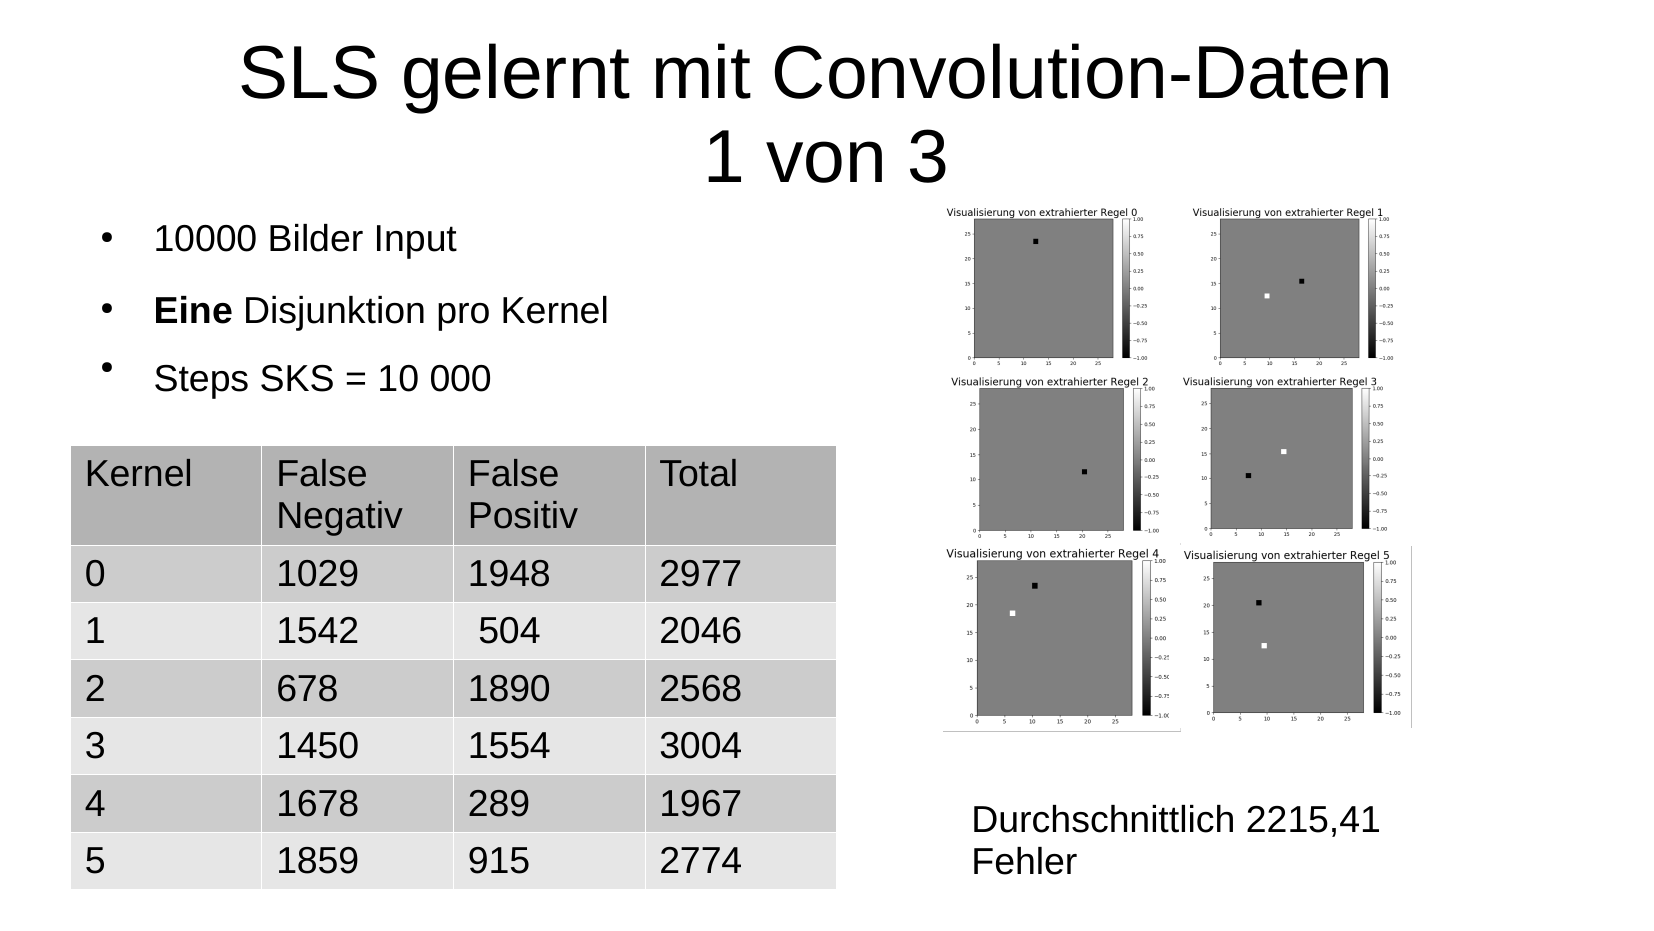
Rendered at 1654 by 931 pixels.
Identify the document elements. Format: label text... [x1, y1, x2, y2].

table_cell 0 [71, 546, 261, 602]
table_cell 1029 [262, 546, 453, 602]
picture [943, 198, 1418, 733]
table_cell 3004 [646, 718, 836, 774]
table_header Total [646, 446, 836, 545]
table_cell 2568 [646, 660, 836, 717]
table_cell 2977 [646, 546, 836, 602]
table_cell 1890 [454, 660, 645, 717]
table_cell 2774 [646, 833, 836, 889]
table_cell 1542 [262, 603, 453, 659]
table_cell 1450 [262, 718, 453, 774]
table_cell 504 [454, 603, 645, 659]
table_header False Positiv [454, 446, 645, 545]
title SLS gelernt mit Convolution-Daten 1 von 3 [82, 30, 1571, 199]
table_cell 2046 [646, 603, 836, 659]
table_cell 5 [71, 833, 261, 889]
table_header Kernel [71, 446, 261, 545]
table_cell 678 [262, 660, 453, 717]
table_cell 1554 [454, 718, 645, 774]
table_cell 3 [71, 718, 261, 774]
text_box Durchschnittlich 2215,41 Fehler [956, 791, 1418, 891]
table_cell 289 [454, 775, 645, 832]
table_cell 1967 [646, 775, 836, 832]
list 10000 Bilder Input Eine Disjunktion pro Kernel Steps SKS = 10 000 [82, 217, 1571, 758]
table_cell 1948 [454, 546, 645, 602]
table_cell 1678 [262, 775, 453, 832]
table_cell 1859 [262, 833, 453, 889]
table_cell 2 [71, 660, 261, 717]
table_header False Negativ [262, 446, 453, 545]
table_cell 4 [71, 775, 261, 832]
table_cell 915 [454, 833, 645, 889]
table_cell 1 [71, 603, 261, 659]
